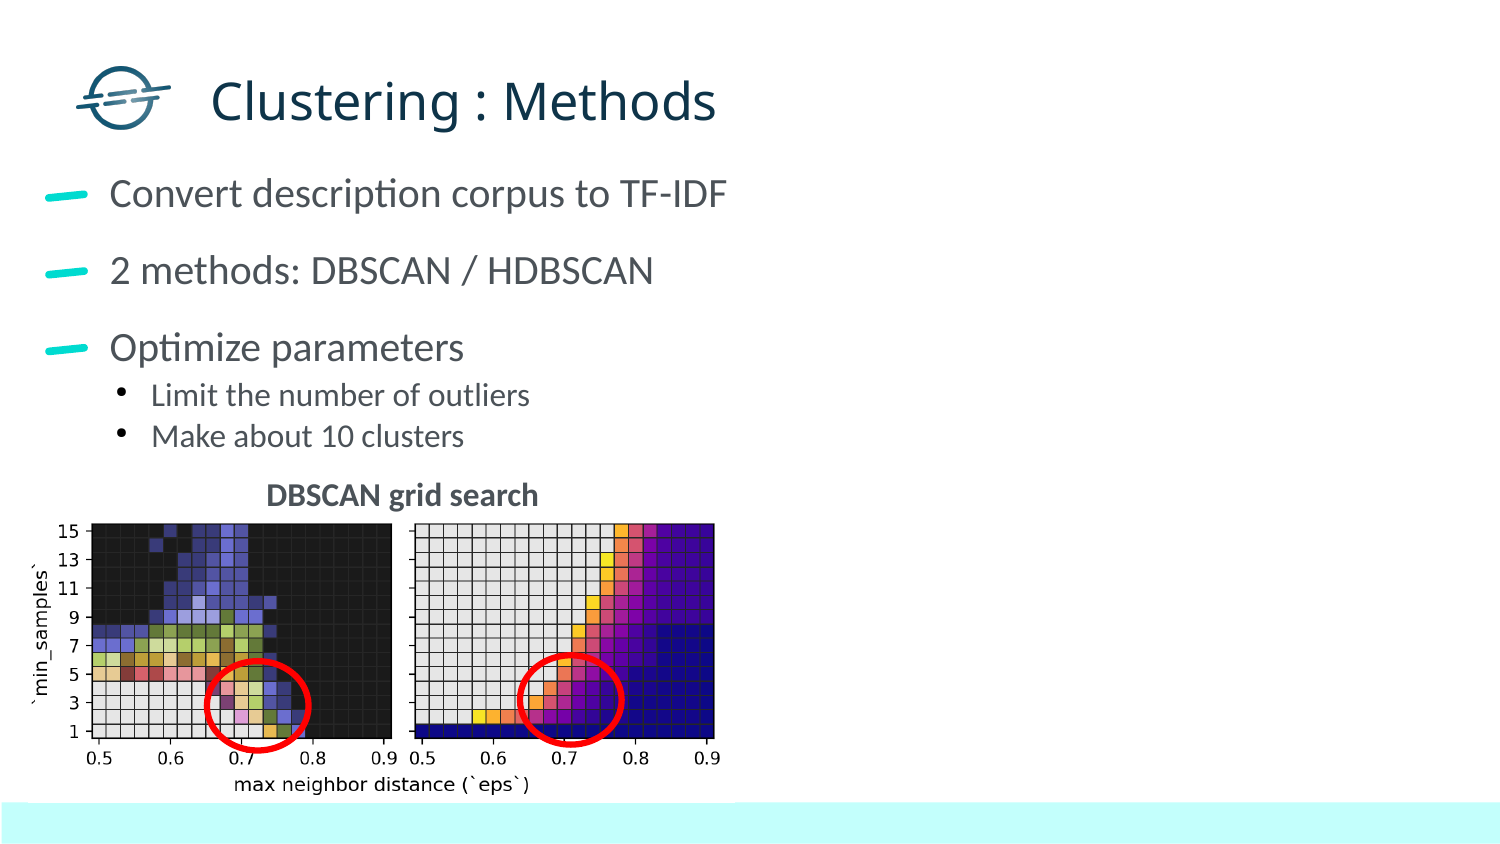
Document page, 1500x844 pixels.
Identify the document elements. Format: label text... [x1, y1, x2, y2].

text_box [45, 267, 88, 279]
text_box [45, 190, 88, 202]
text_box [45, 343, 88, 356]
picture [76, 66, 171, 130]
text_box [1, 802, 1500, 844]
title Clustering : Methods [195, 53, 1154, 141]
title 2 methods: DBSCAN / HDBSCAN [94, 228, 694, 314]
title Convert description corpus to TF-IDF [94, 151, 746, 237]
text_box [206, 661, 309, 751]
title Optimize parameters [94, 304, 716, 393]
title Make about 10 clusters [100, 399, 617, 464]
picture [28, 499, 735, 803]
text_box [519, 655, 622, 745]
title DBSCAN grid search [236, 457, 569, 516]
title Limit the number of outliers [100, 357, 579, 399]
